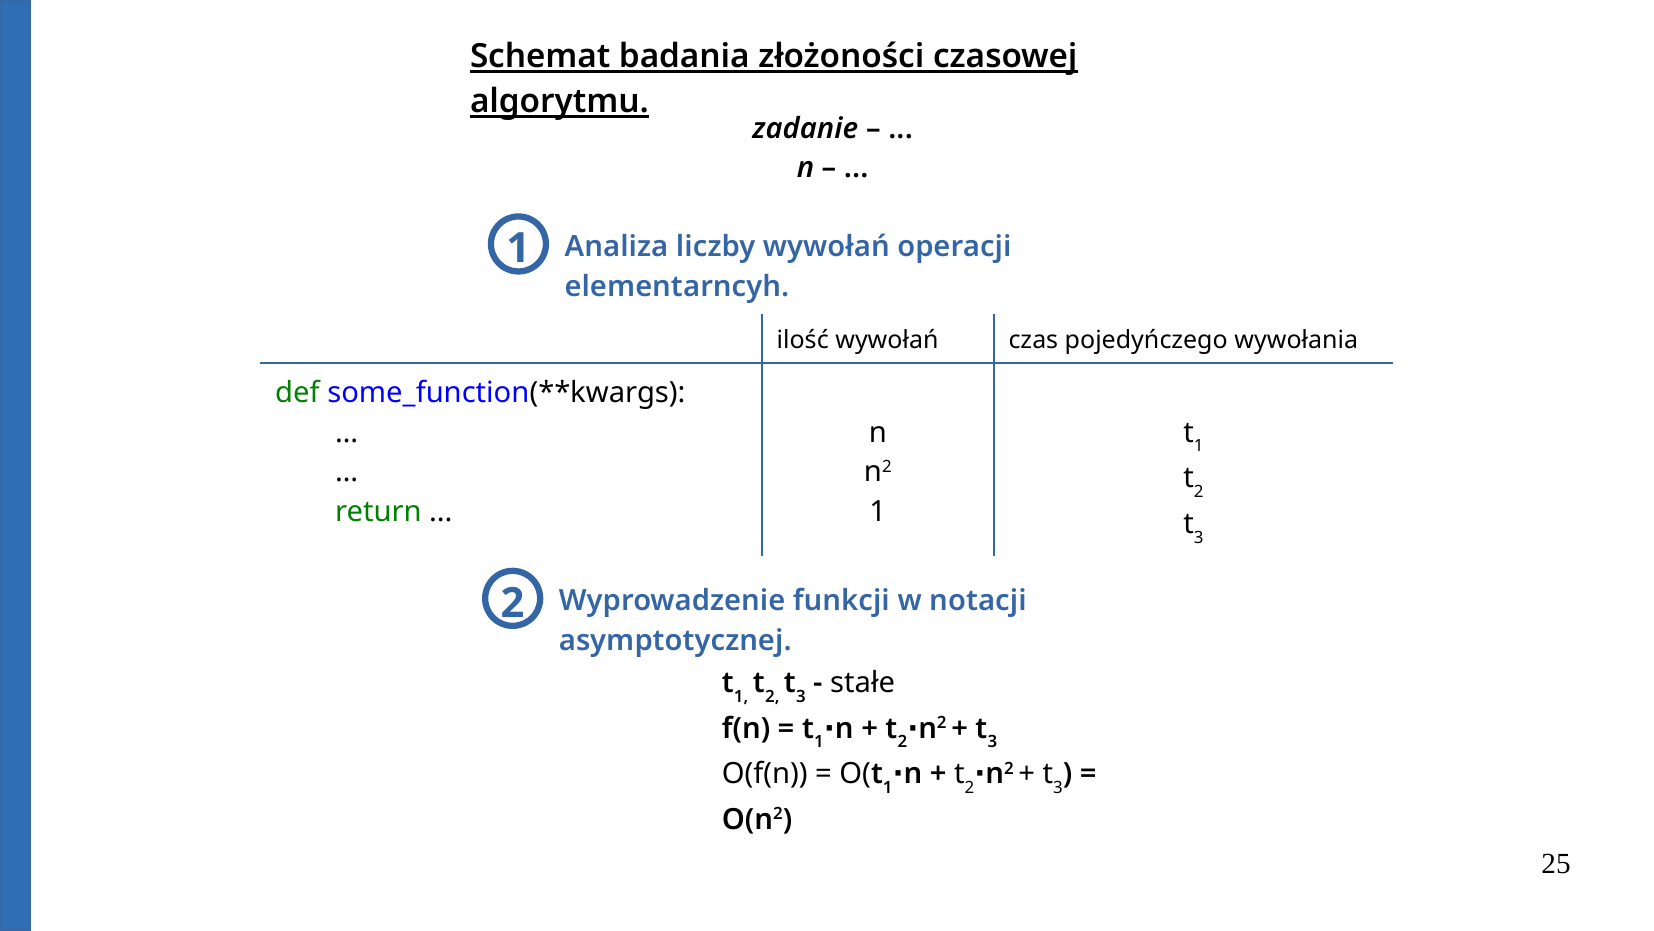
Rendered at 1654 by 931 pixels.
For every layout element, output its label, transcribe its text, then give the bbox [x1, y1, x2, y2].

table_header ilość wywołań [763, 314, 993, 362]
table_cell def some_function(**kwargs): … … return ... [260, 364, 761, 556]
text_box t1, t2, t3 - stałe f(n) = t1⋅n + t2⋅n2 + t3 O(f(n)) = O(t1⋅n + t2⋅n2 + t3) = O(n2) [707, 653, 1189, 835]
table_cell t1 t2 t3 [995, 364, 1393, 556]
table_header [260, 314, 761, 362]
text_box [0, 0, 31, 931]
text_box 1 [488, 210, 549, 278]
text_box Wyprowadzenie funkcji w notacji asymptotycznej. [543, 572, 1201, 626]
text_box zadanie – ... n – ... [737, 99, 916, 188]
text_box Schemat badania złożoności czasowej algorytmu. [455, 24, 1199, 92]
text_box 2 [482, 564, 543, 633]
text_box Analiza liczby wywołań operacji elementarncyh. [549, 218, 1186, 270]
table_header czas pojedyńczego wywołania [995, 314, 1393, 362]
table_cell n n2 1 [763, 364, 993, 556]
